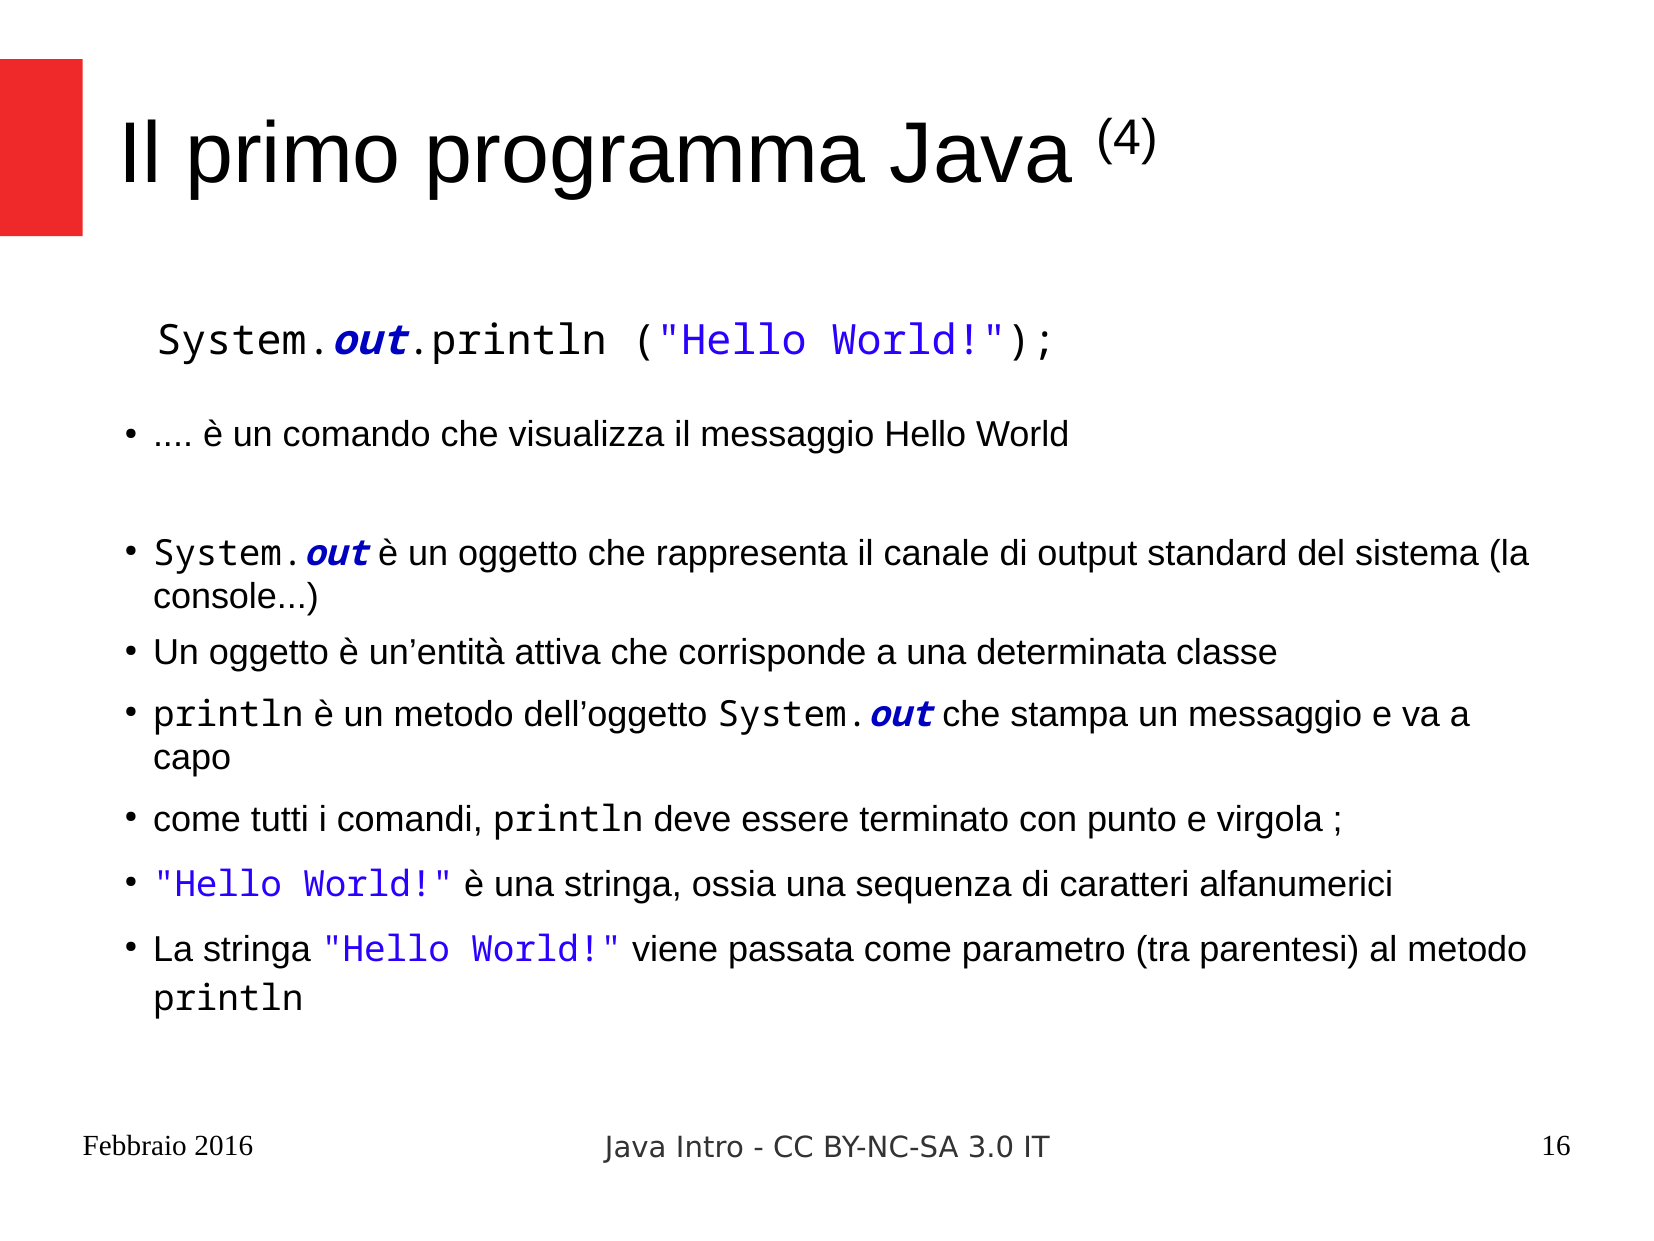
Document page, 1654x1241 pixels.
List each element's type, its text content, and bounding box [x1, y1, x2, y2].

text_box System.out.println ("Hello World!"); [141, 302, 1539, 378]
title Il primo programma Java (4) [118, 49, 1607, 257]
list .... è un comando che visualizza il messaggio Hello World System.out è un oggetto che rappresenta il canale di output standard del sistema (la console...) Un oggetto è un’entità attiva che corrisponde a una determinata classe println è un metodo dell’oggetto System.out che stampa un messaggio e va a capo come tutti i comandi, println deve essere terminato con punto e virgola ; "Hello World!" è una stringa, ossia una sequenza di caratteri alfanumerici La stringa "Hello World!" viene passata come parametro (tra parentesi) al metodo println [114, 302, 1539, 1033]
